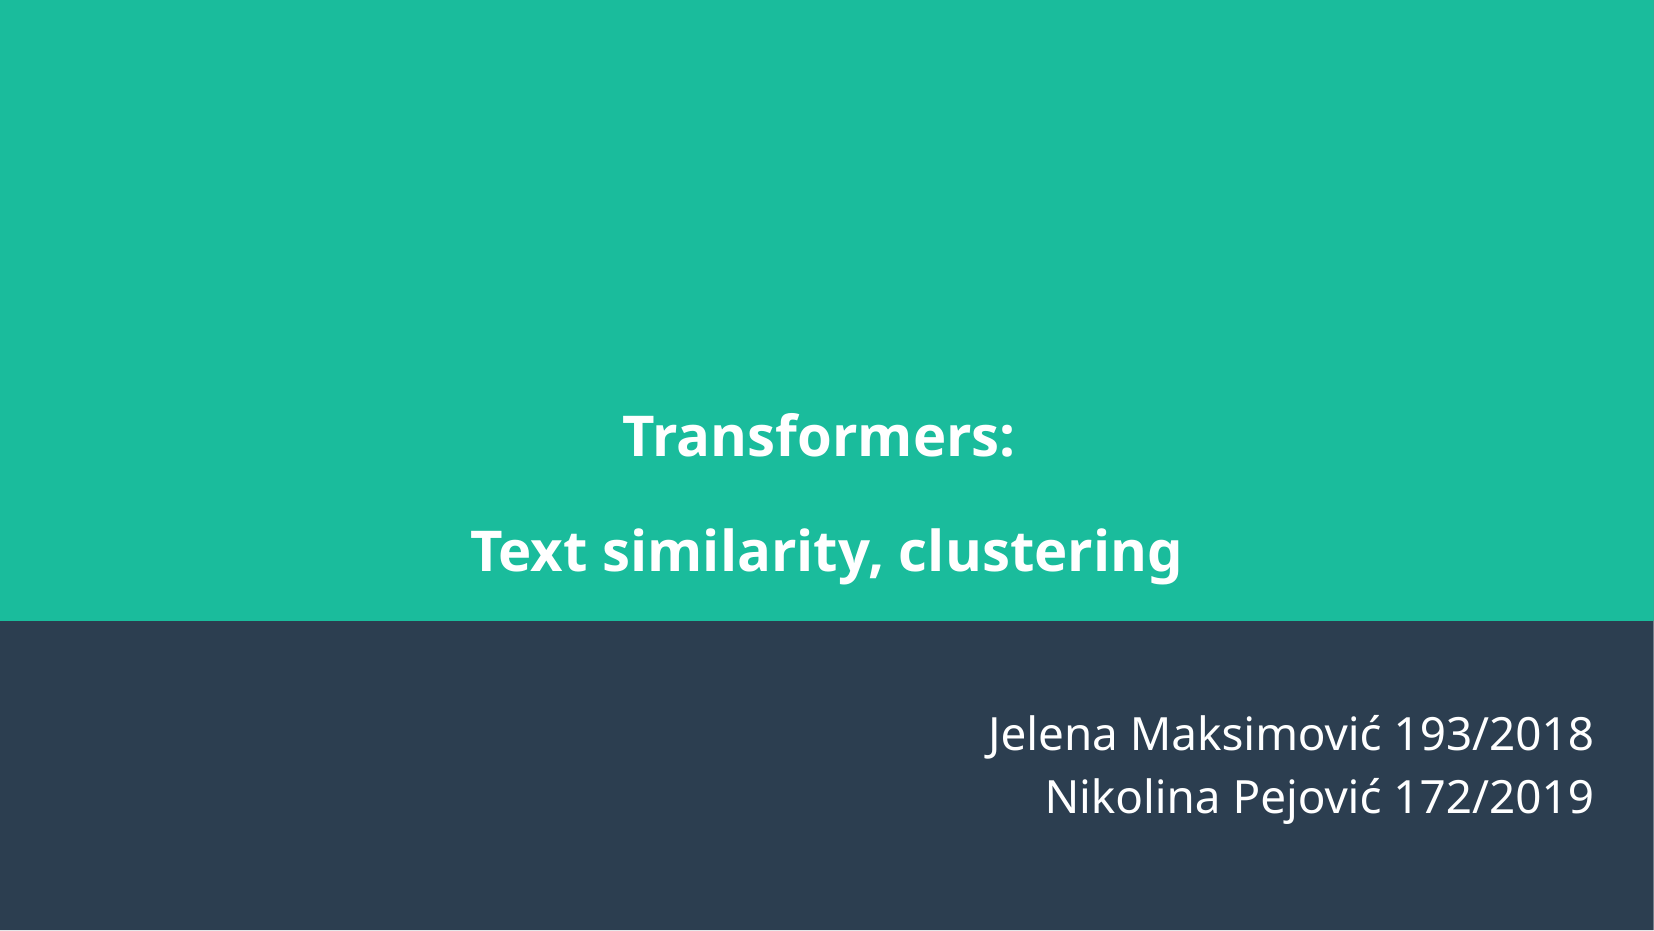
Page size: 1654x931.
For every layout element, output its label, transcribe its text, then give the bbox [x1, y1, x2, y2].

subtitle Jelena Maksimović 193/2018 Nikolina Pejović 172/2019 [59, 642, 1595, 886]
title Transformers: Text similarity, clustering [59, 375, 1595, 572]
